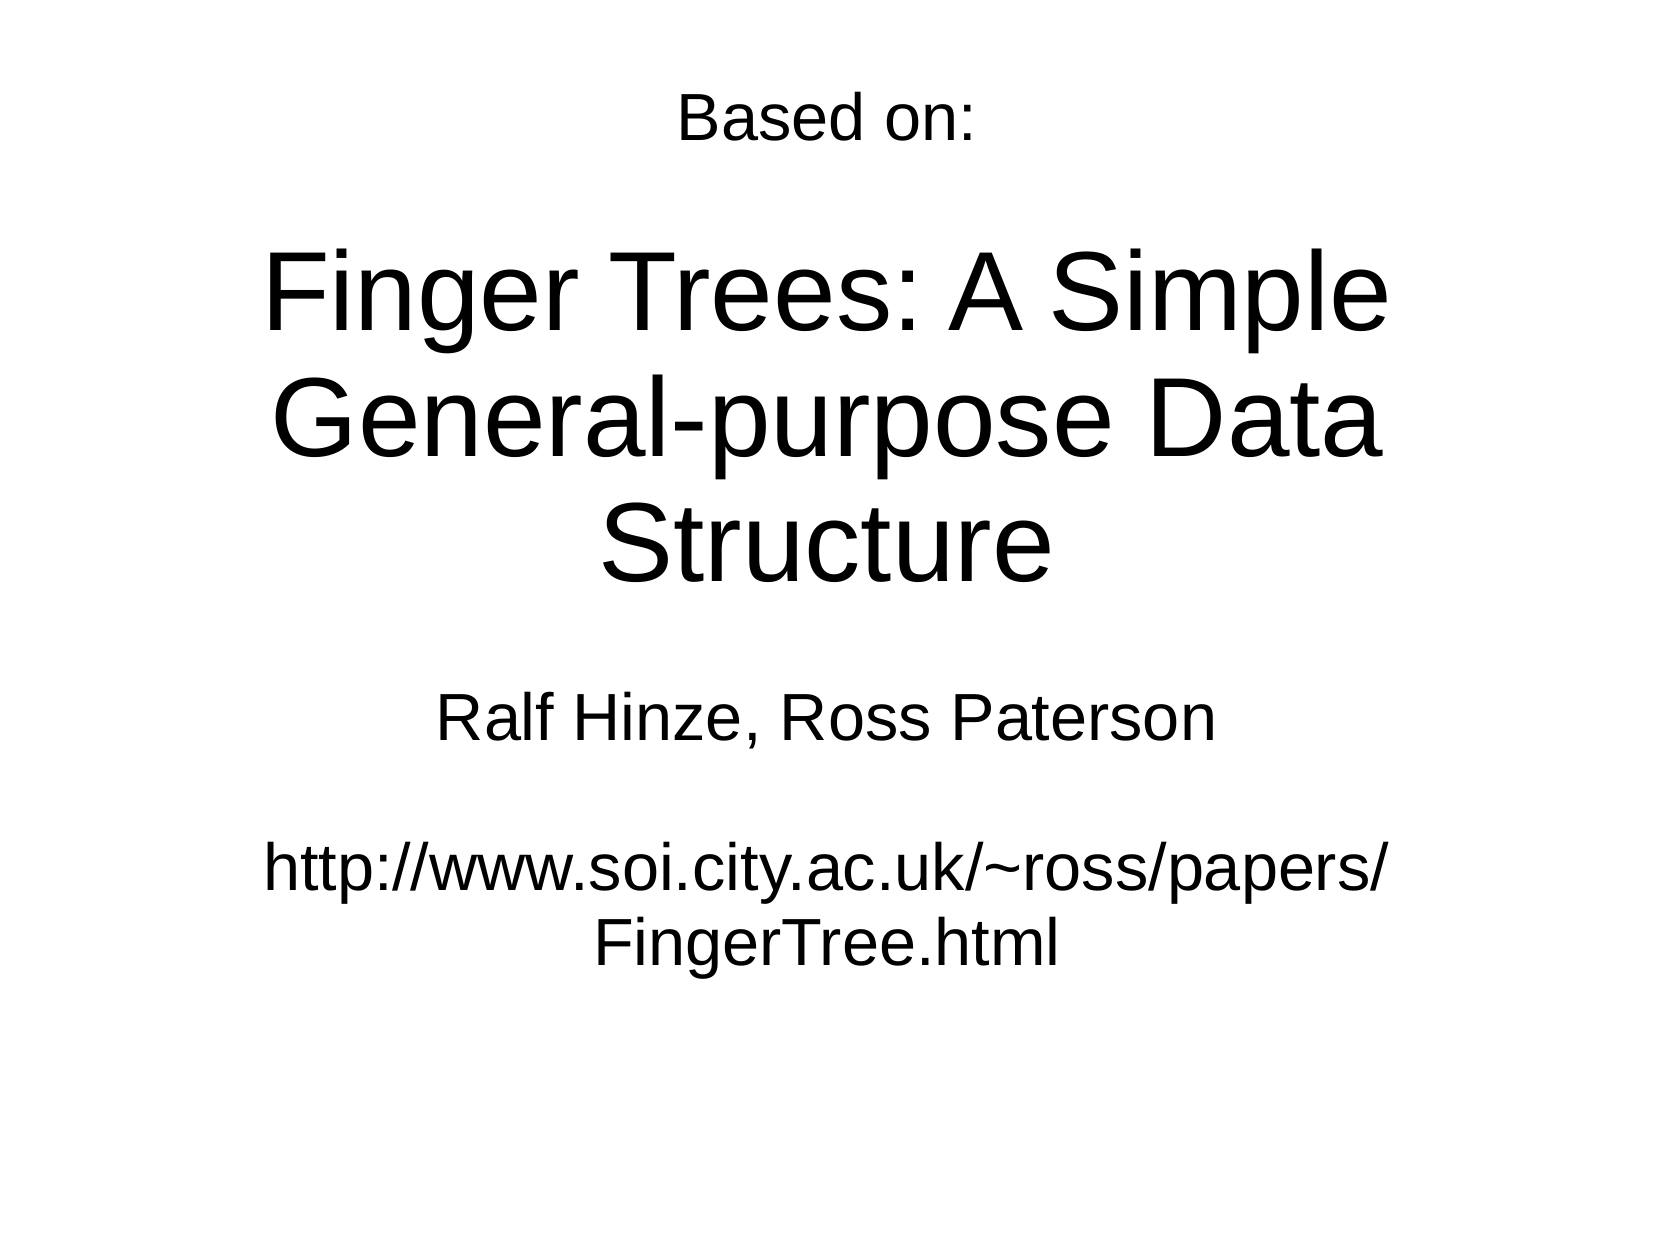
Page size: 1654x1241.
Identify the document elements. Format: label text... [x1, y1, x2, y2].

subtitle Based on: Finger Trees: A Simple General-purpose Data Structure Ralf Hinze, Ross Paterson http://www.soi.city.ac.uk/~ross/papers/FingerTree.html [82, 49, 1571, 1010]
